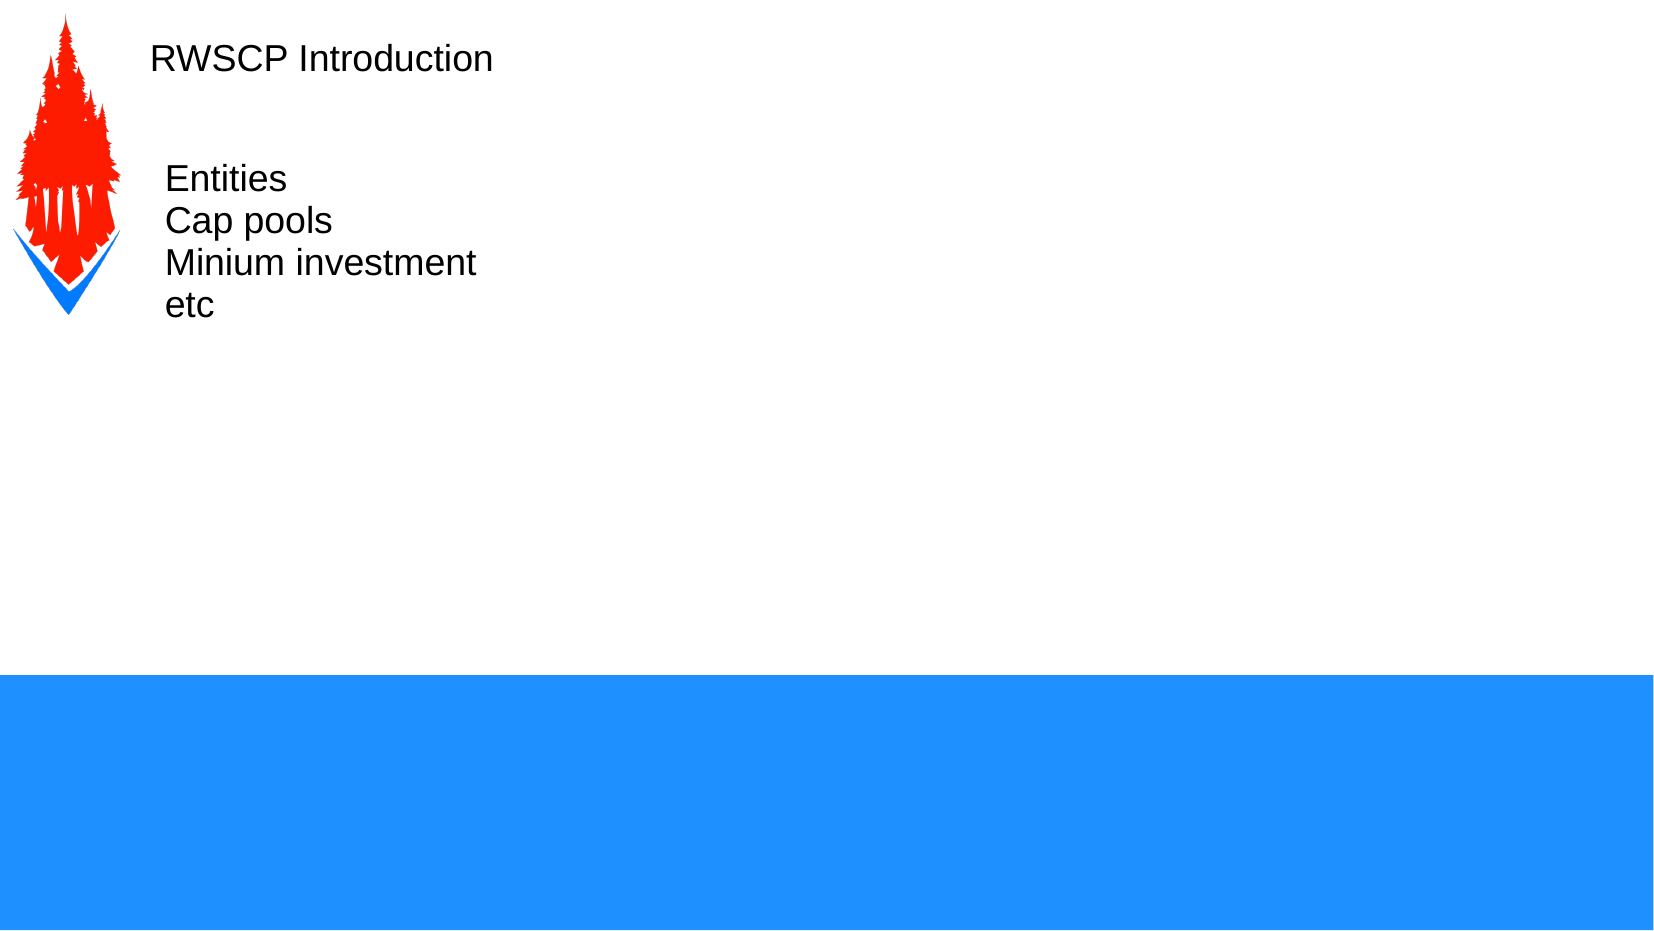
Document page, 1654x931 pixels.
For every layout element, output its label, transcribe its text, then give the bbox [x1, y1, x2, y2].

text_box RWSCP Introduction [135, 30, 1201, 136]
picture [13, 14, 121, 316]
text_box Entities Cap pools Minium investment etc [150, 150, 1501, 616]
text_box [0, 675, 1654, 931]
